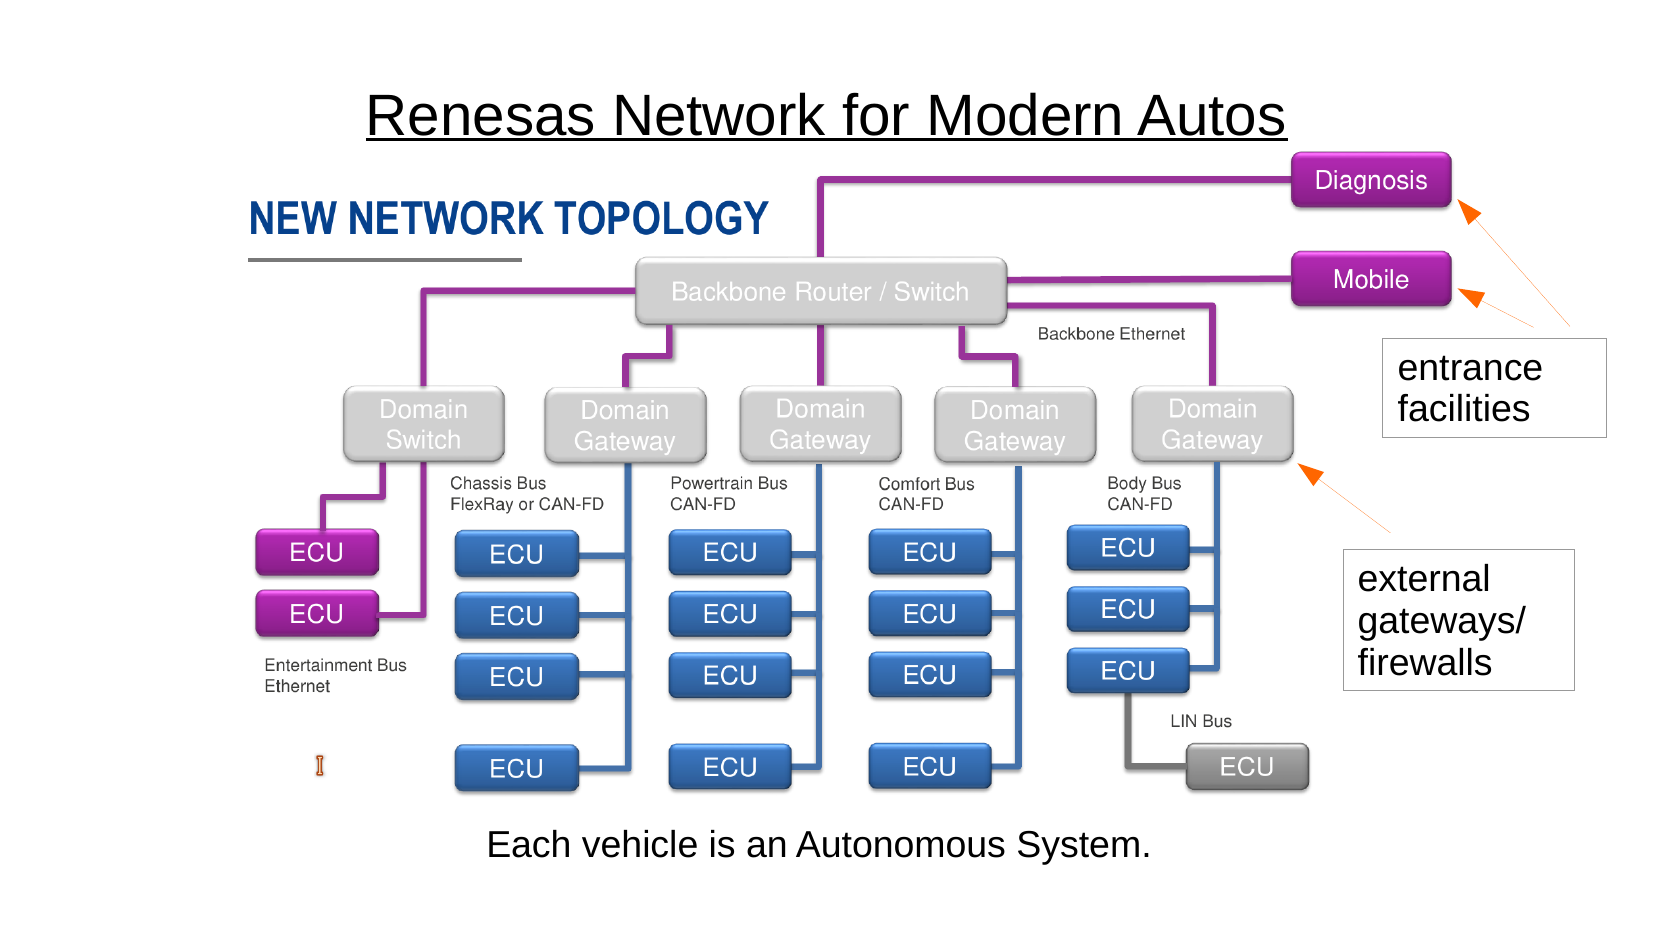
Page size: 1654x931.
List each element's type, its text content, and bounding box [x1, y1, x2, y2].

title Renesas Network for Modern Autos [82, 37, 1571, 193]
text_box entrance facilities [1382, 338, 1607, 438]
picture [177, 193, 1477, 803]
text_box Each vehicle is an Autonomous System. [471, 815, 1183, 873]
text_box external gateways/firewalls [1343, 549, 1575, 691]
